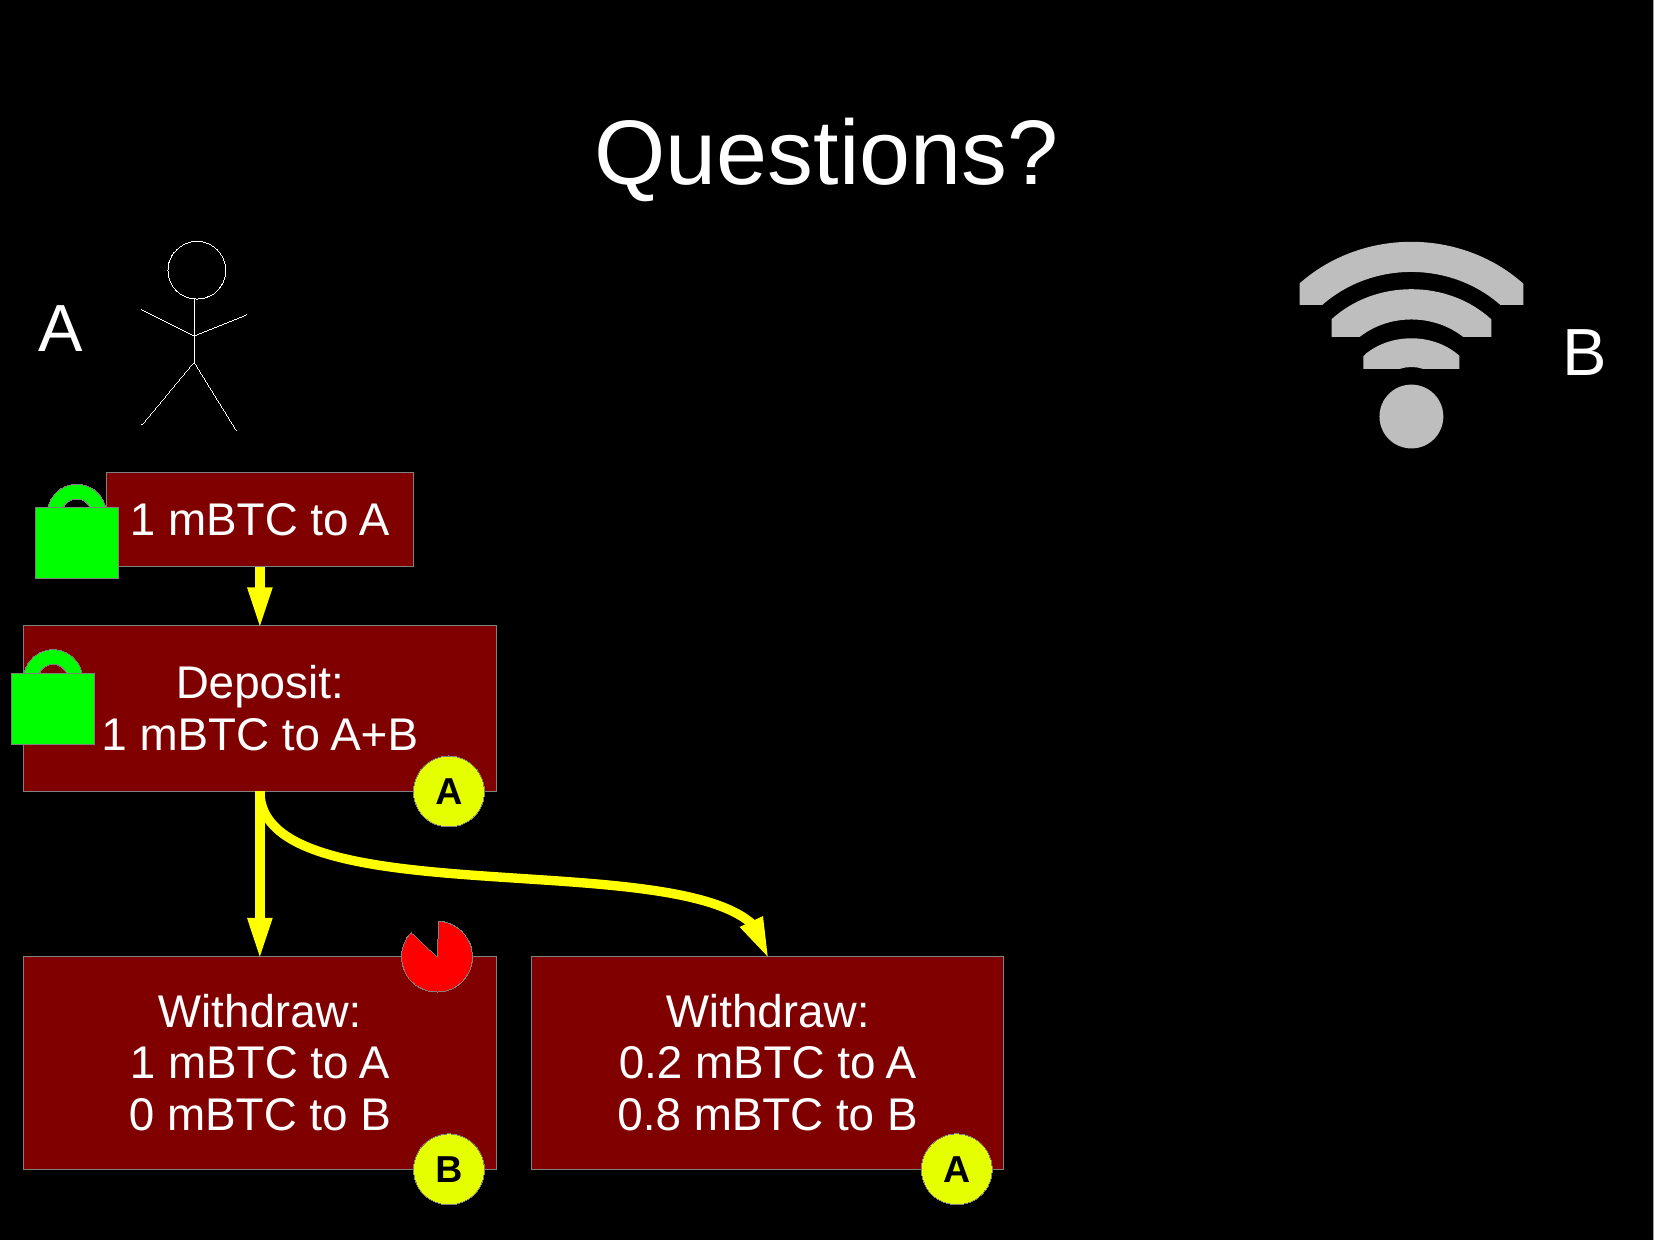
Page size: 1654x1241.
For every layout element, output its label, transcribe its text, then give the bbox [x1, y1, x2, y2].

text_box B [1547, 307, 1622, 397]
text_box 1 mBTC to A [106, 472, 414, 567]
text_box A [413, 755, 485, 827]
title Questions? [82, 49, 1571, 257]
text_box Withdraw: 0.2 mBTC to A 0.8 mBTC to B [531, 956, 1004, 1170]
text_box B [413, 1133, 485, 1205]
text_box A [23, 283, 98, 374]
text_box [11, 649, 95, 745]
text_box [401, 921, 473, 993]
text_box [35, 484, 119, 579]
picture [1275, 200, 1548, 473]
text_box Withdraw: 1 mBTC to A 0 mBTC to B [23, 956, 497, 1170]
text_box Deposit: 1 mBTC to A+B [23, 625, 497, 792]
text_box A [921, 1133, 993, 1205]
